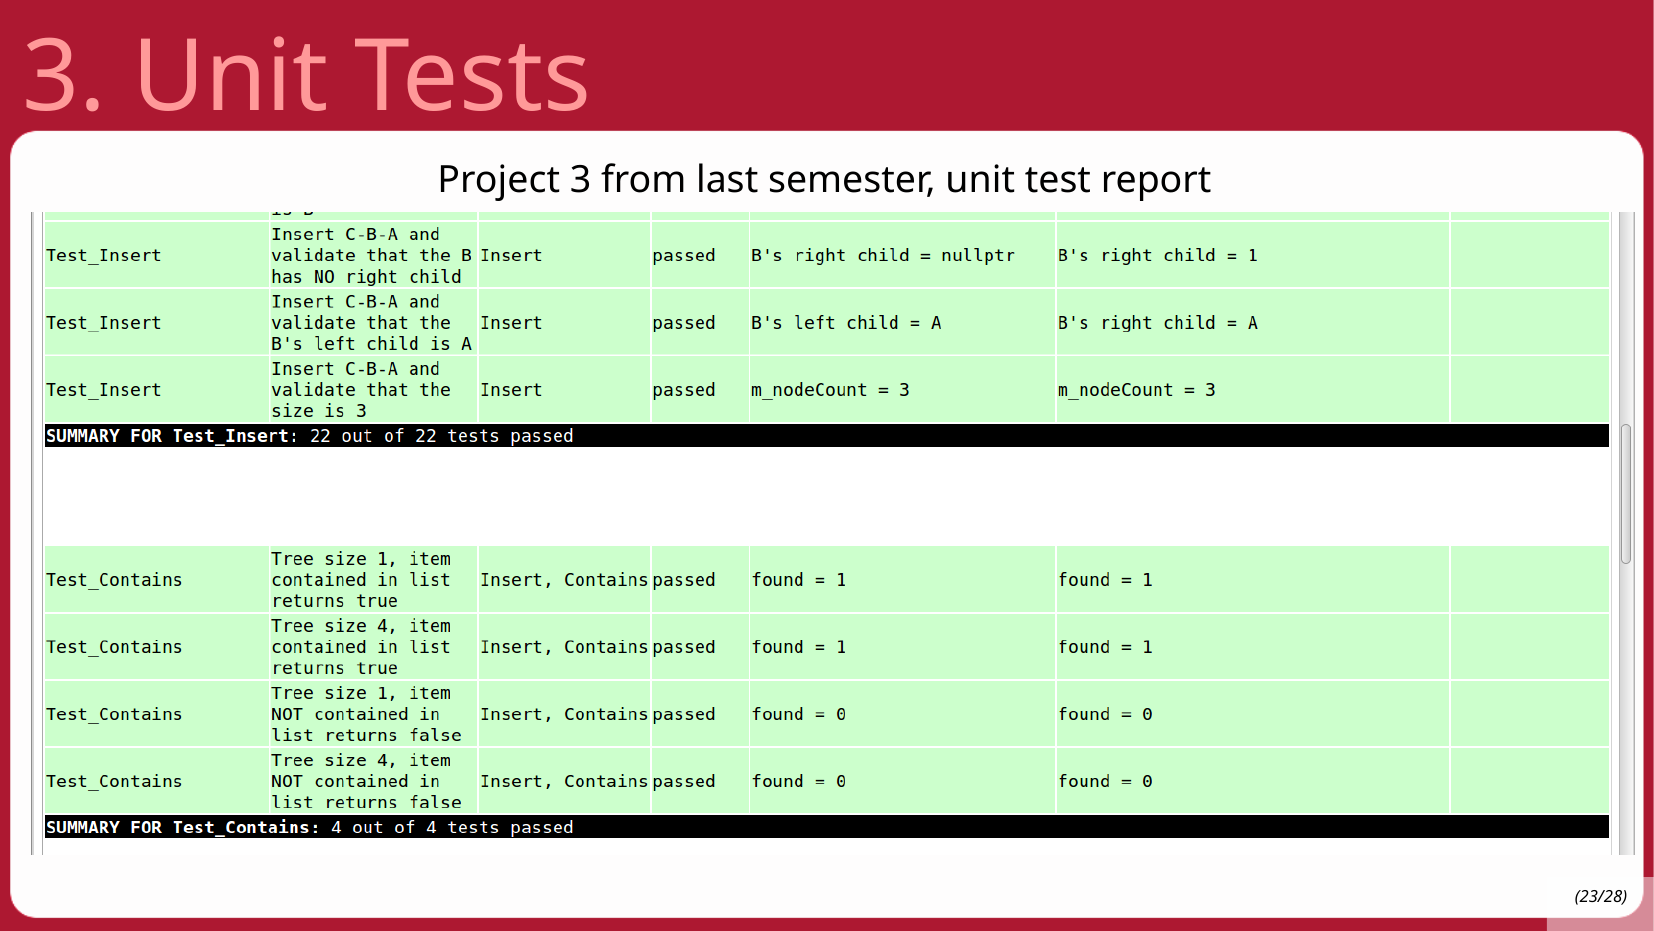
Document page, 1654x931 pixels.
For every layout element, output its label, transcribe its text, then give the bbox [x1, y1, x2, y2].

text_box (<number>/28) [1546, 877, 1654, 931]
text_box Project 3 from last semester, unit test report [28, 145, 1622, 203]
title 3. Unit Tests [22, 7, 1511, 136]
picture [0, 0, 1654, 931]
